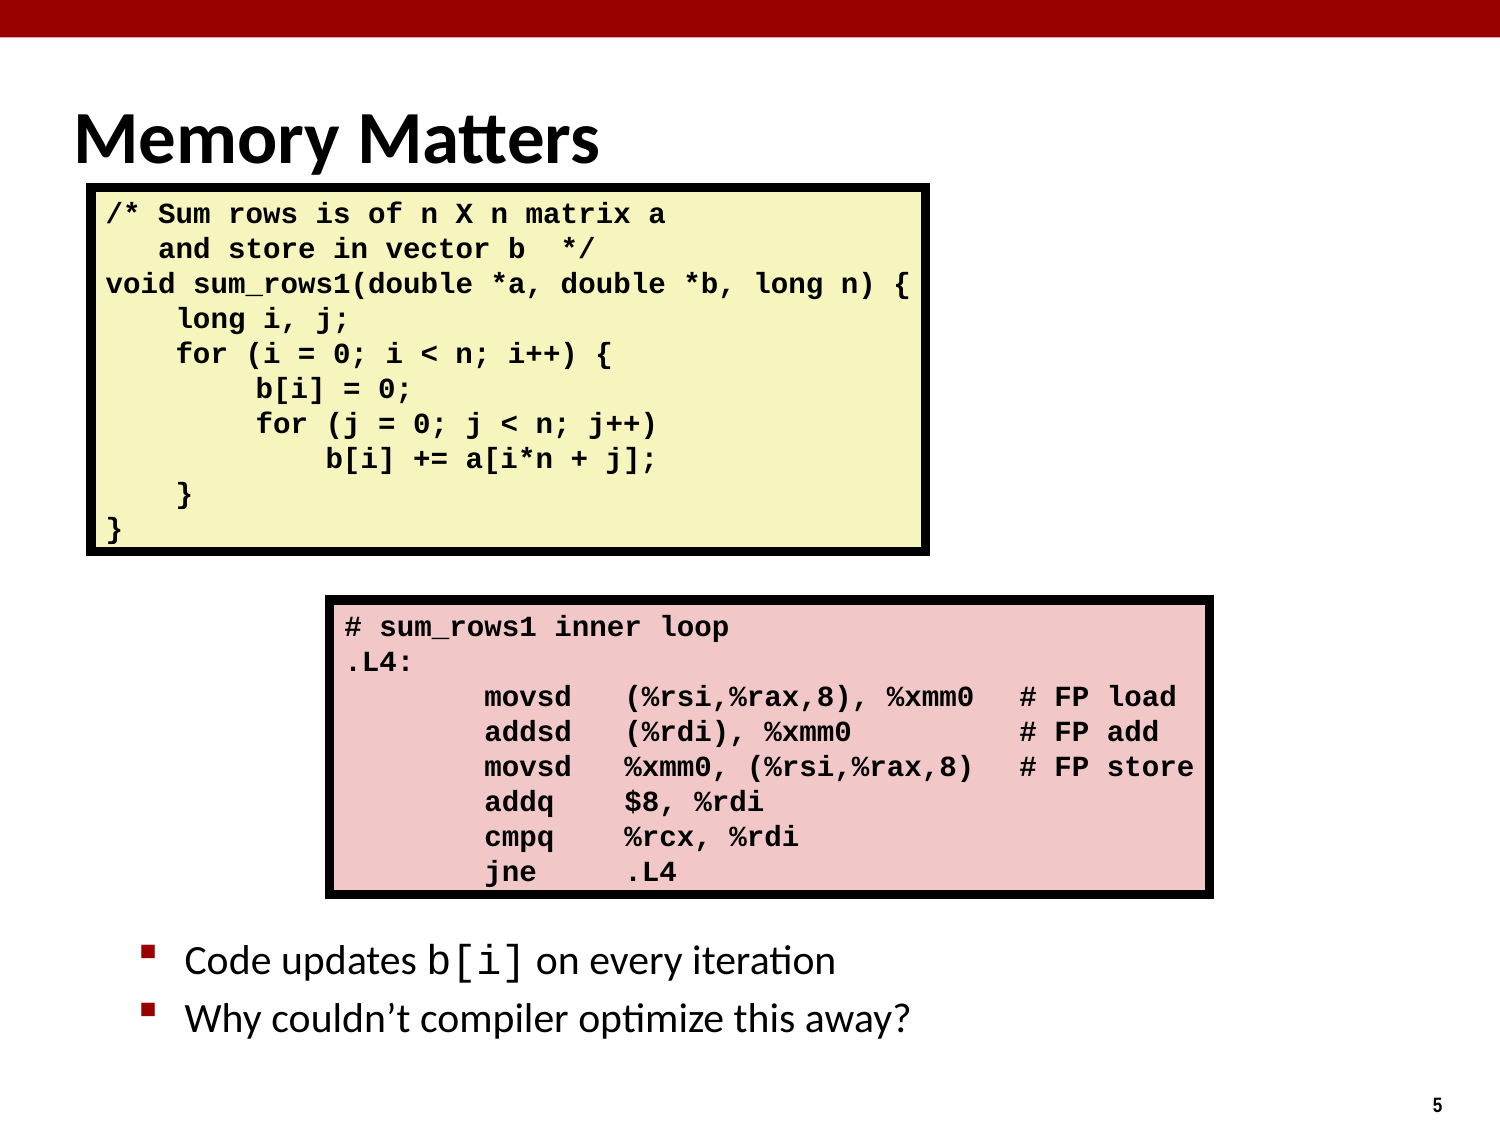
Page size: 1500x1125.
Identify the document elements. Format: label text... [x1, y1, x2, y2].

text_box /* Sum rows is of n X n matrix a and store in vector b */ void sum_rows1(double *a, double *b, long n) { long i, j; for (i = 0; i < n; i++) { b[i] = 0; for (j = 0; j < n; j++) b[i] += a[i*n + j]; } } [90, 187, 926, 552]
list Code updates b[i] on every iteration Why couldn’t compiler optimize this away? [47, 924, 1411, 1058]
title Memory Matters [58, 71, 1304, 197]
text_box # sum_rows1 inner loop .L4: movsd (%rsi,%rax,8), %xmm0 # FP load addsd (%rdi), %xmm0 # FP add movsd %xmm0, (%rsi,%rax,8) # FP store addq $8, %rdi cmpq %rcx, %rdi jne .L4 [329, 599, 1210, 895]
